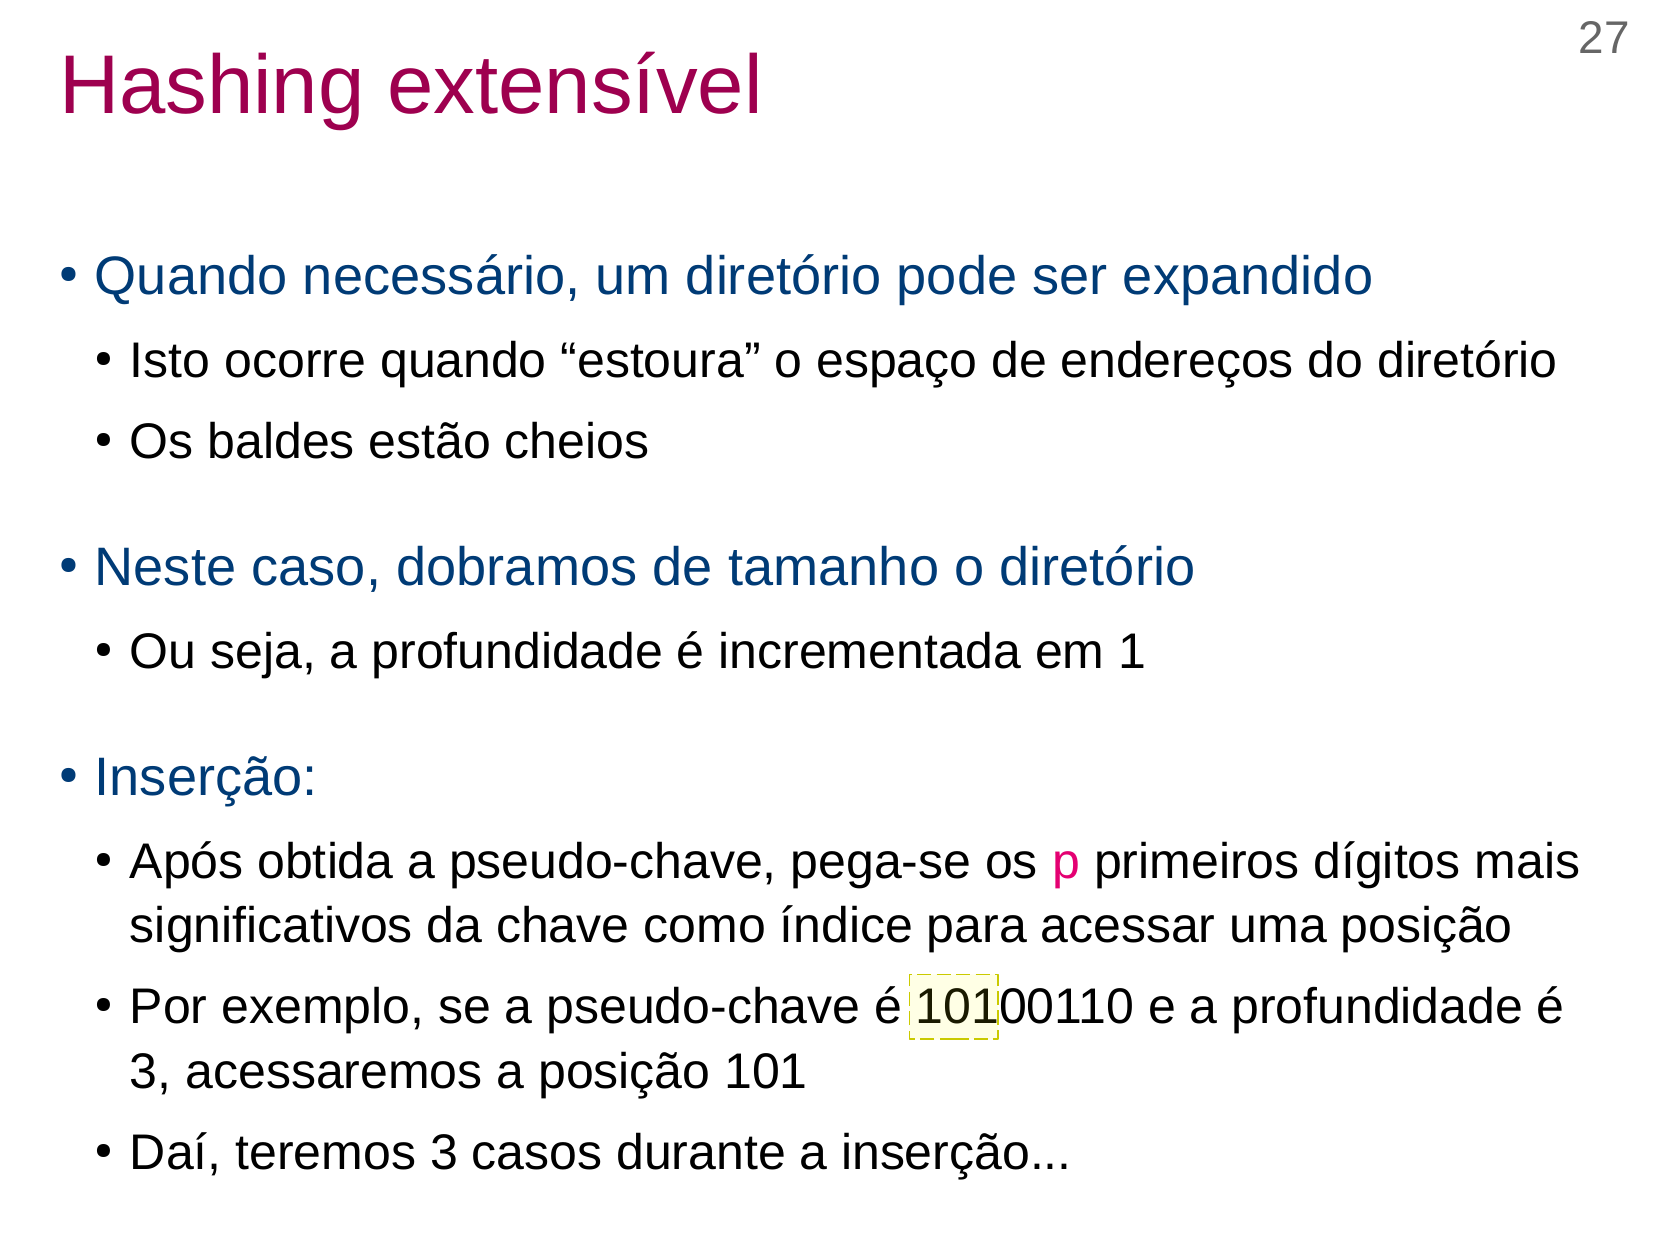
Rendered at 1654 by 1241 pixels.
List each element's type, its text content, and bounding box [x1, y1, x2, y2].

text_box [909, 974, 999, 1040]
title Hashing extensível [59, 29, 1595, 148]
list Quando necessário, um diretório pode ser expandido Isto ocorre quando “estoura” o espaço de endereços do diretório Os baldes estão cheios Neste caso, dobramos de tamanho o diretório Ou seja, a profundidade é incrementada em 1 Inserção: Após obtida a pseudo-chave, pega-se os p primeiros dígitos mais significativos da chave como índice para acessar uma posição Por exemplo, se a pseudo-chave é 10100110 e a profundidade é 3, acessaremos a posição 101 Daí, teremos 3 casos durante a inserção... [59, 236, 1595, 1211]
